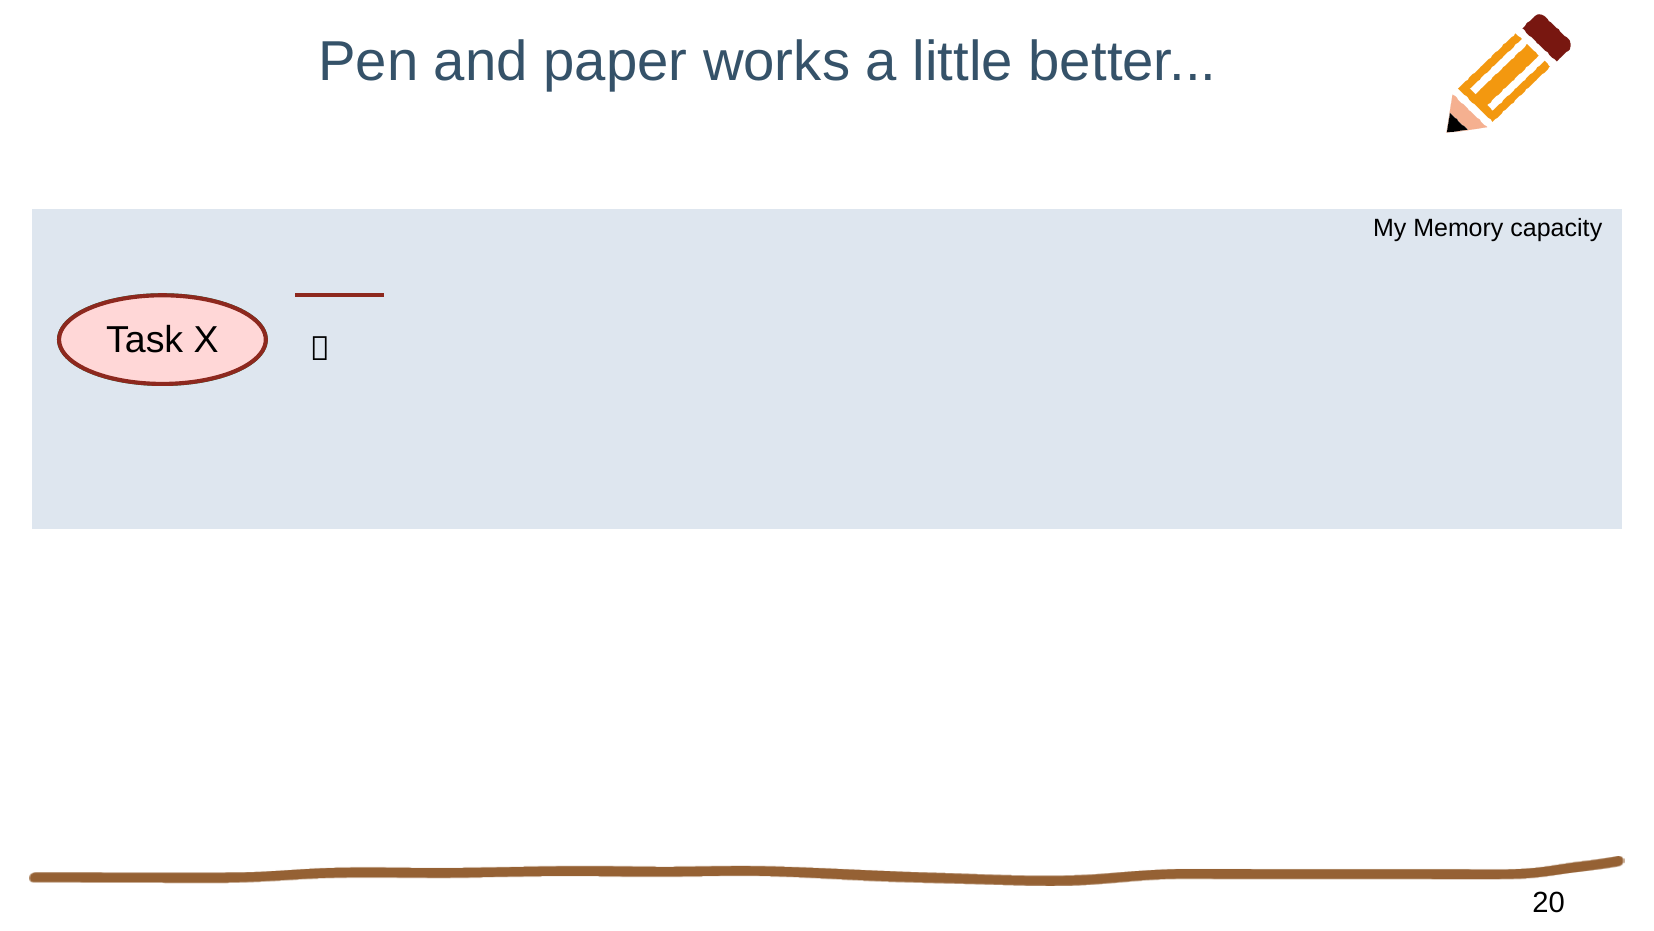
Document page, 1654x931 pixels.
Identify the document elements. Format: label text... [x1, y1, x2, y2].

text_box 📒 [295, 317, 367, 371]
text_box Task X [59, 295, 266, 384]
picture [29, 856, 1625, 886]
picture [1446, 14, 1571, 133]
text_box [29, 206, 1625, 532]
text_box My Memory capacity [1358, 206, 1618, 250]
title Pen and paper works a little better... [88, 29, 1447, 206]
